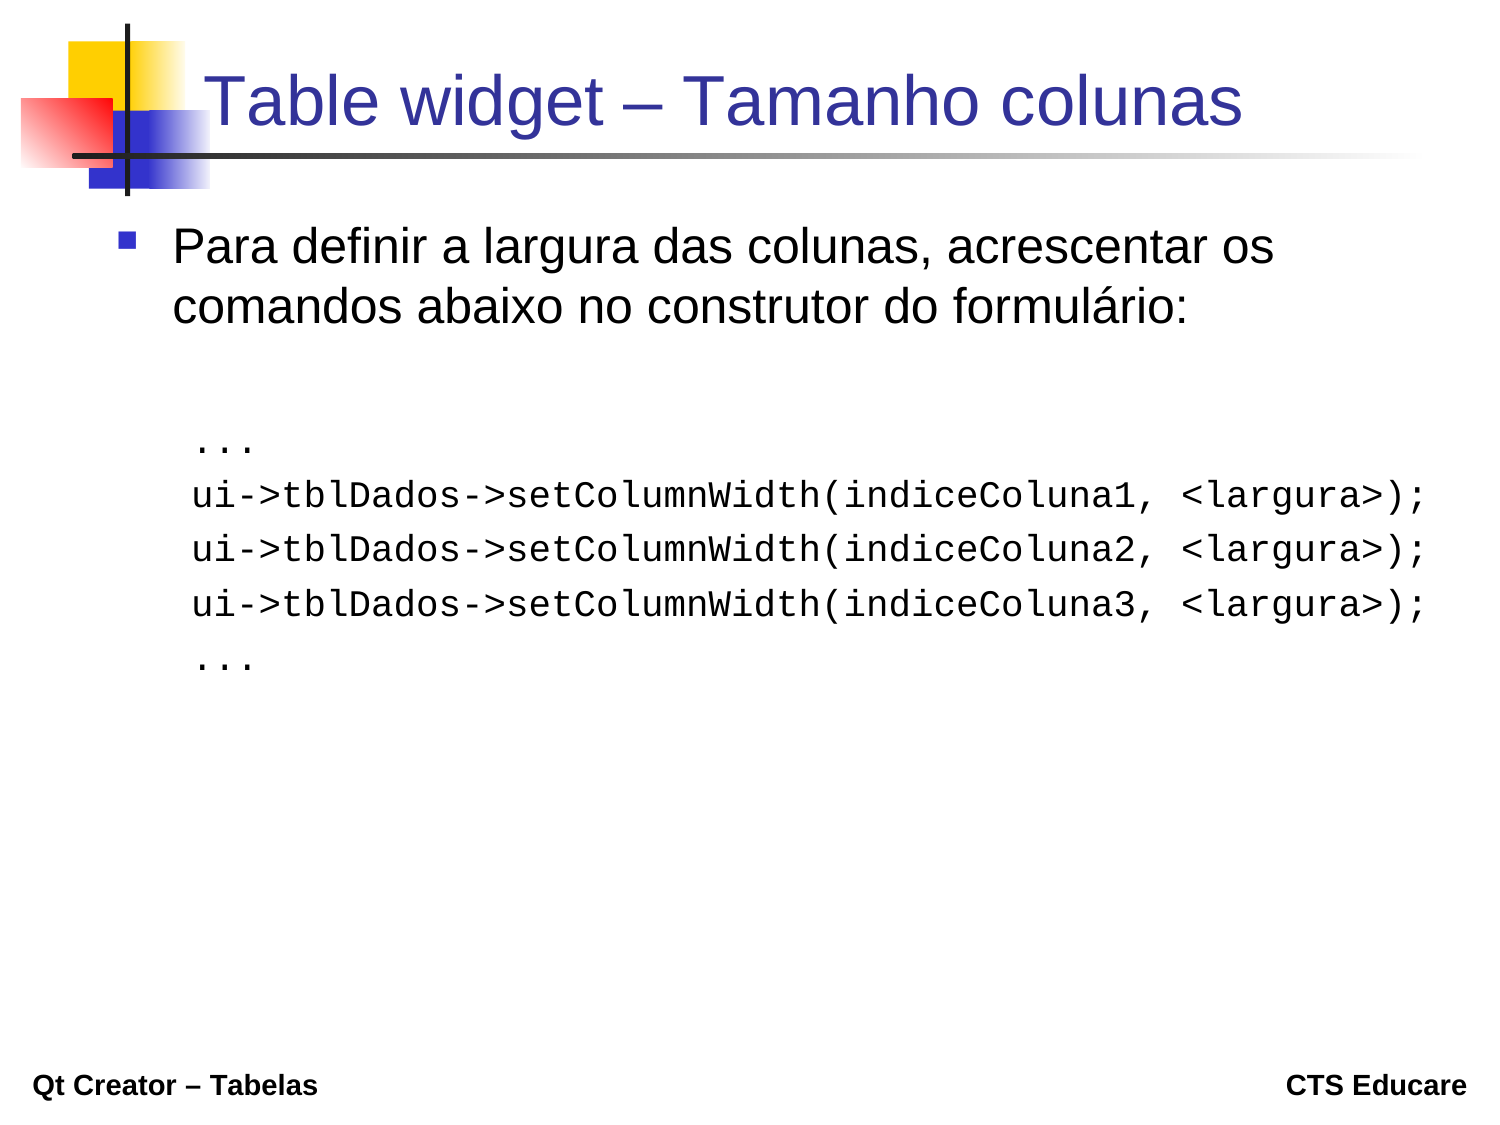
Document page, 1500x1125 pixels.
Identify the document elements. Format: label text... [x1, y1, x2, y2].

list Para definir a largura das colunas, acrescentar os comandos abaixo no construtor do formulário: ... ui->tblDados->setColumnWidth(indiceColuna1, <largura>); ui->tblDados->setColumnWidth(indiceColuna2, <largura>); ui->tblDados->setColumnWidth(indiceColuna3, <largura>); ... [100, 206, 1447, 1024]
title Table widget – Tamanho colunas [188, 46, 1468, 149]
